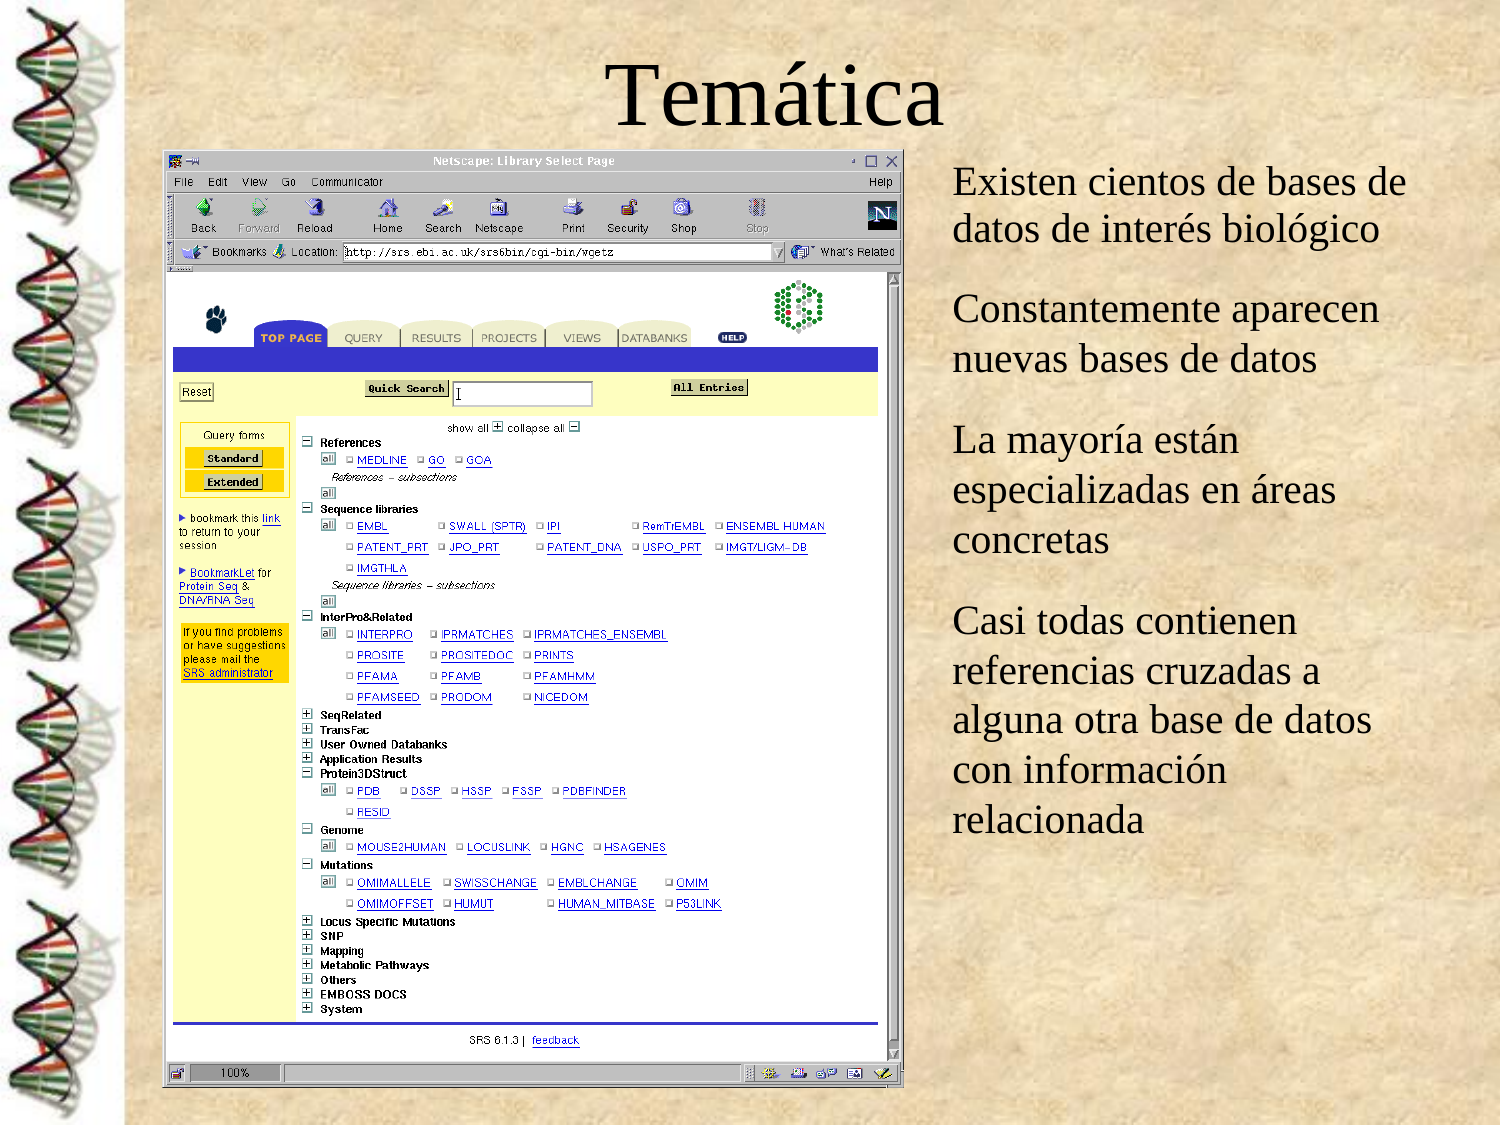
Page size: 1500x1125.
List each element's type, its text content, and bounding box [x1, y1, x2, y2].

title Temática [137, 0, 1413, 188]
text_box Existen cientos de bases de datos de interés biológico Constantemente aparecen nuevas bases de datos La mayoría están especializadas en áreas concretas Casi todas contienen referencias cruzadas a alguna otra base de datos con información relacionada [937, 149, 1438, 1094]
picture [0, 0, 1500, 1125]
